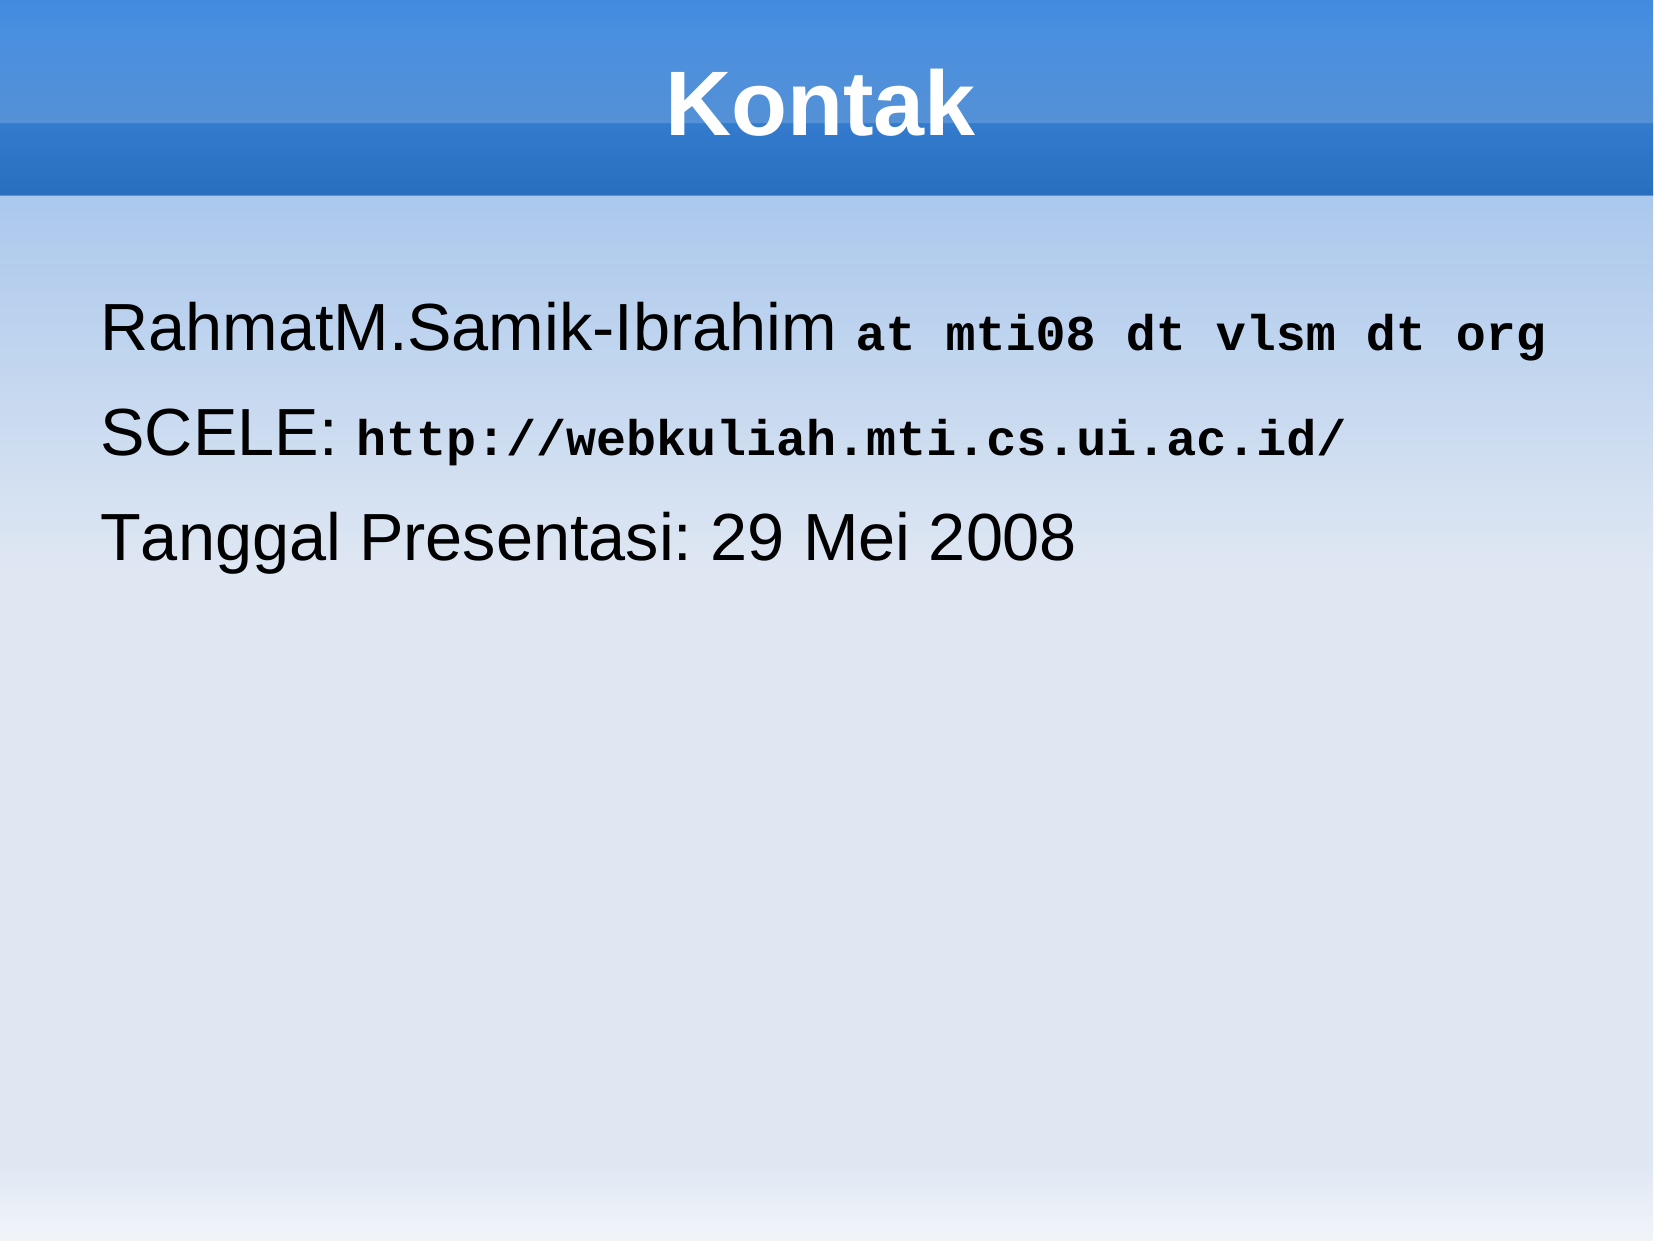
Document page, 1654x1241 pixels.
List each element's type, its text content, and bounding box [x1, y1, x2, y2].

picture [0, 0, 1654, 1241]
title Kontak [76, 0, 1565, 208]
list RahmatM.Samik-Ibrahim at mti08 dt vlsm dt org SCELE: http://webkuliah.mti.cs.ui.ac.id/ Tanggal Presentasi: 29 Mei 2008 [82, 290, 1638, 591]
